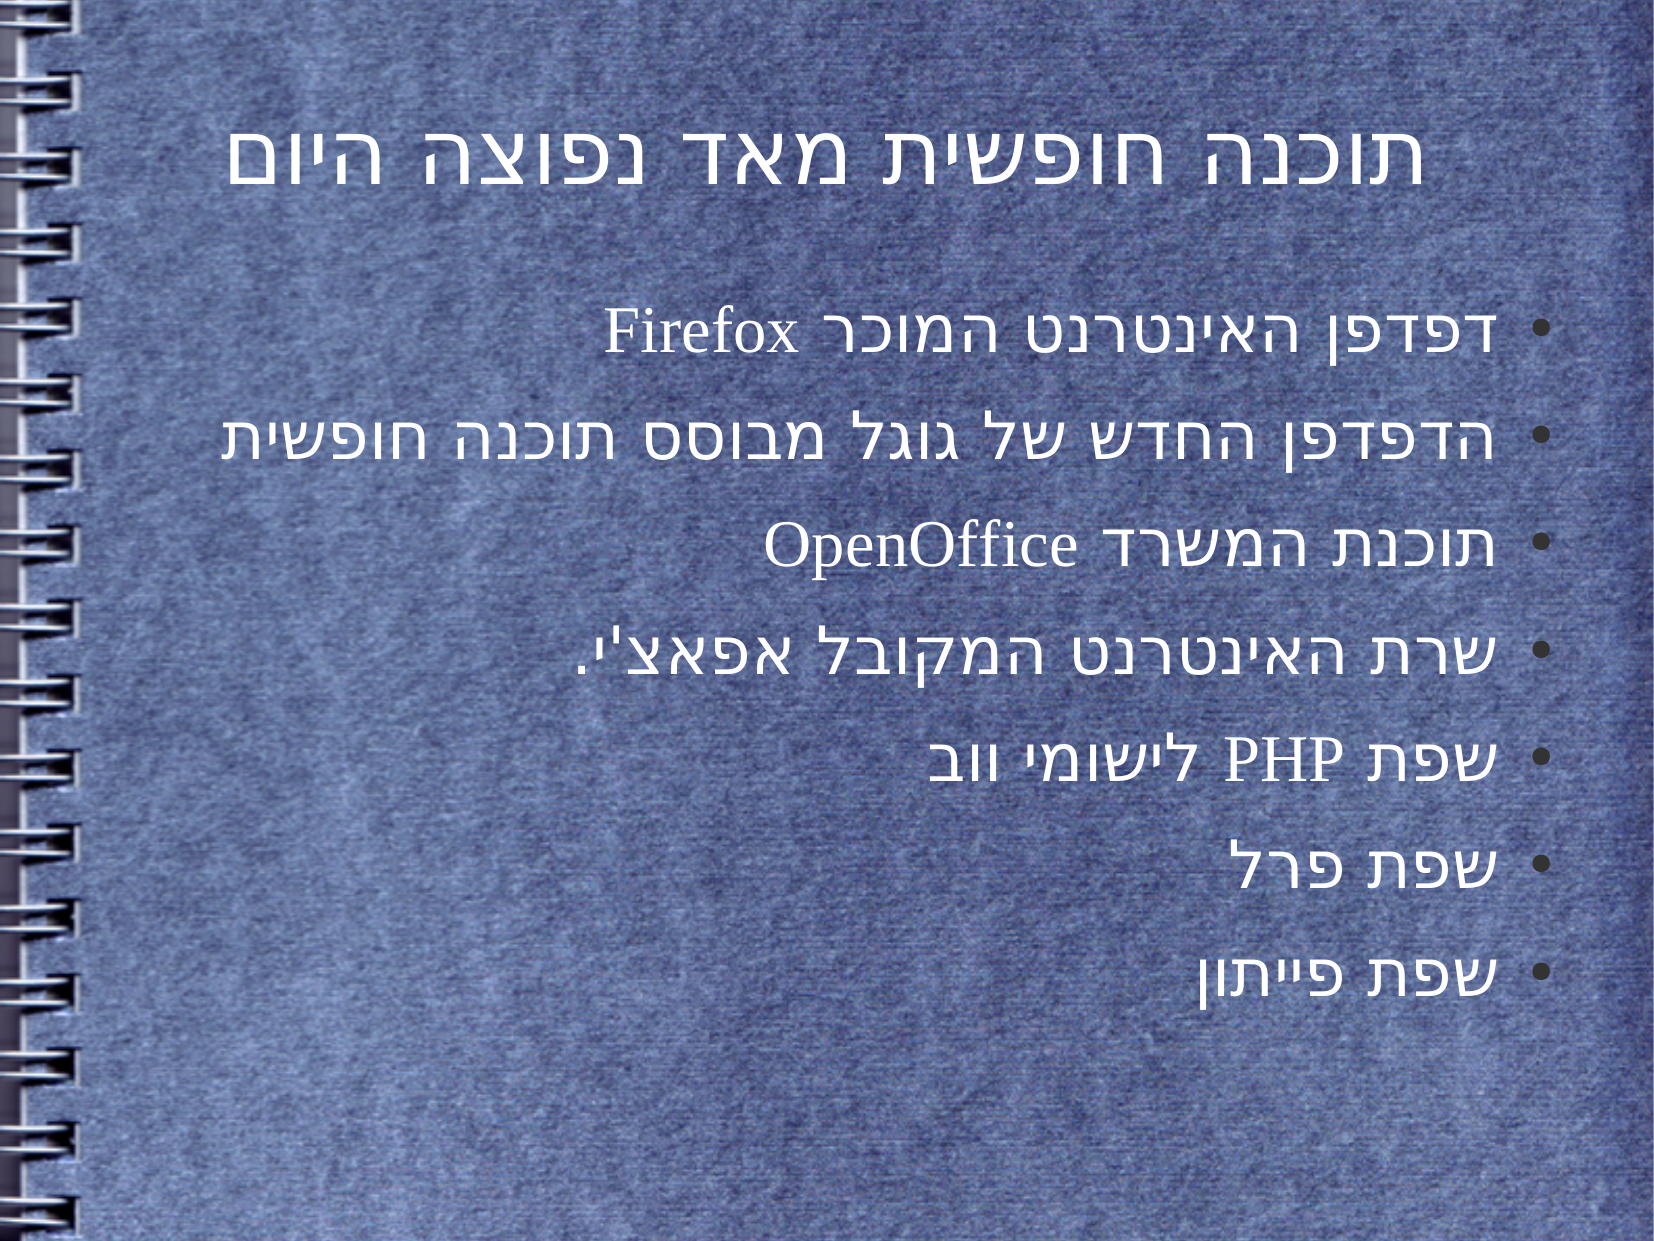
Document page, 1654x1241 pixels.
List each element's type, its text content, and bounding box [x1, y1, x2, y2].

title תוכנה חופשית מאד נפוצה היום [82, 49, 1571, 257]
picture [0, 0, 1654, 1241]
list דפדפן האינטרנט המוכר Firefox הדפדפן החדש של גוגל מבוסס תוכנה חופשית תוכנת המשרד OpenOffice שרת האינטרנט המקובל אפאצ'י. שפת PHP לישומי ווב שפת פרל שפת פייתון [82, 290, 1571, 1109]
